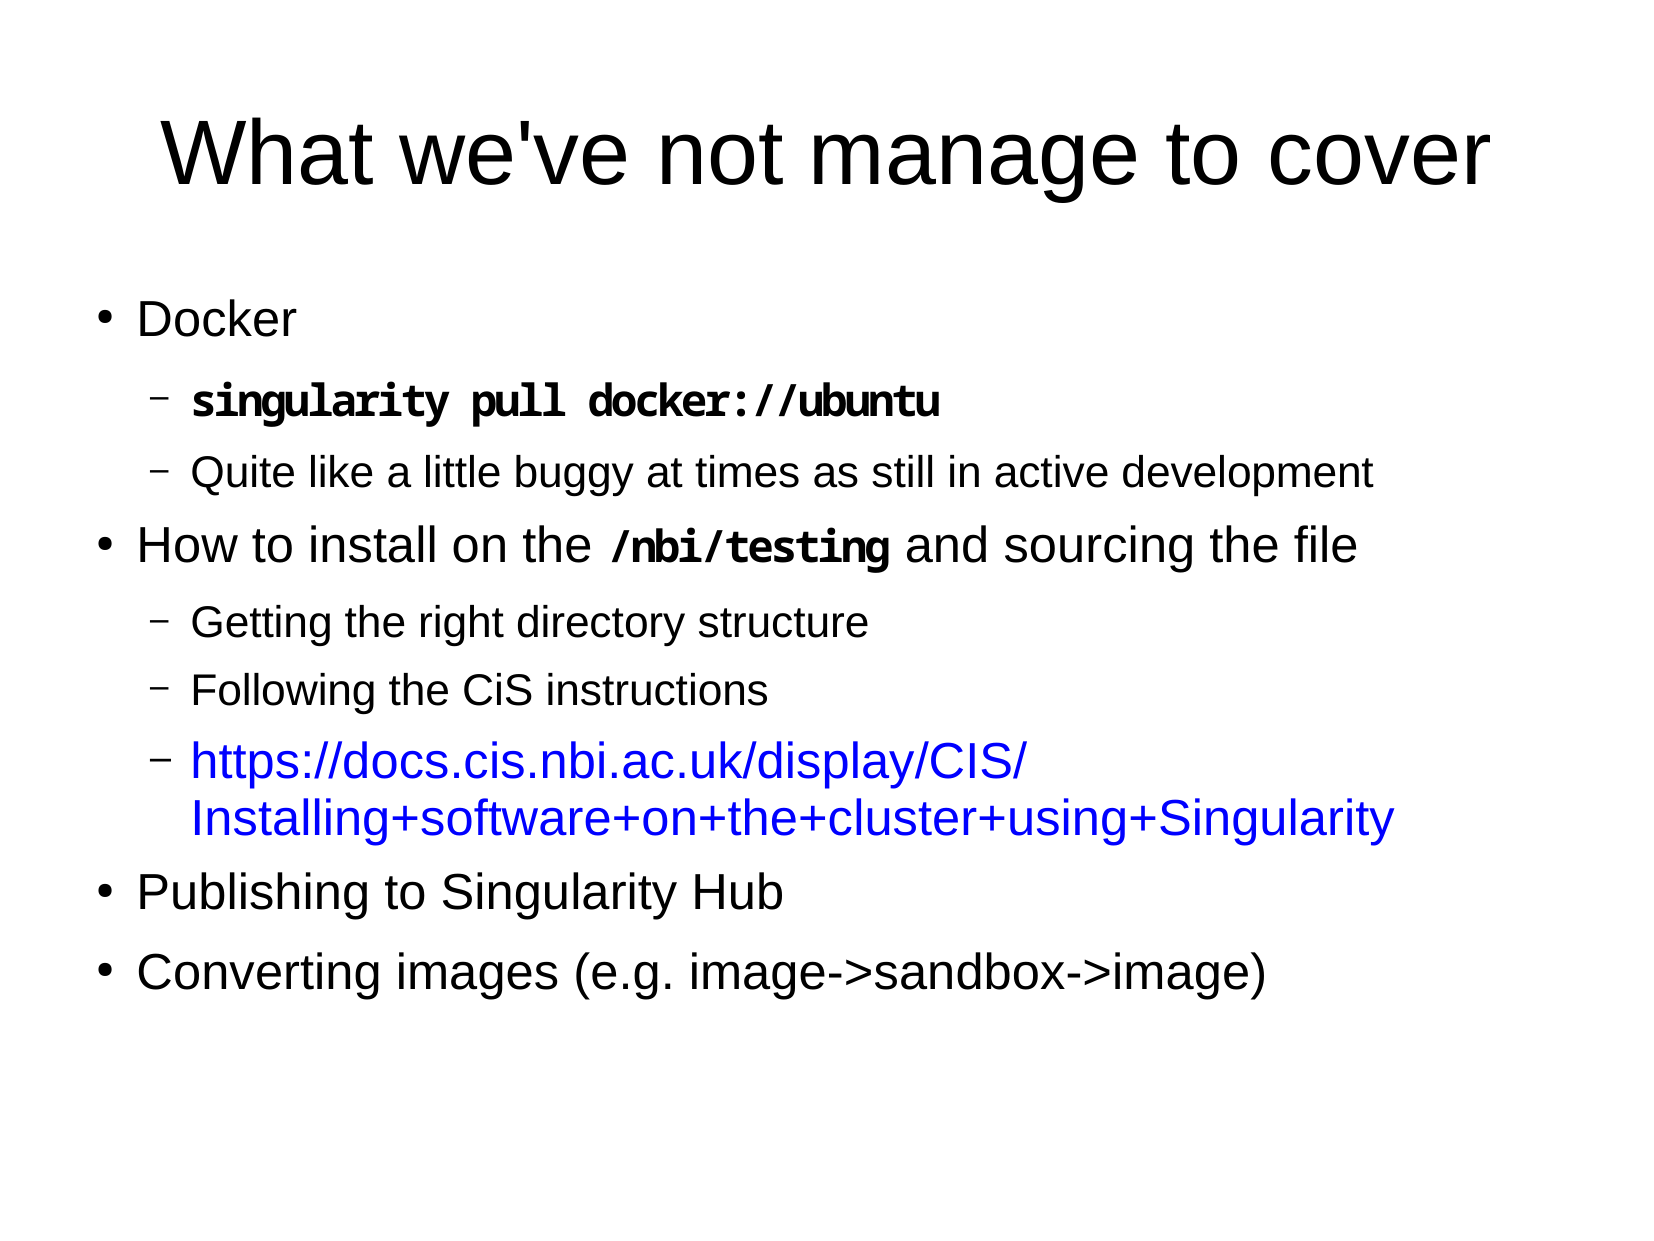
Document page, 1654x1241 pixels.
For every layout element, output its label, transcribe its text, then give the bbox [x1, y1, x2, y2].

list Docker singularity pull docker://ubuntu Quite like a little buggy at times as still in active development How to install on the /nbi/testing and sourcing the file Getting the right directory structure Following the CiS instructions https://docs.cis.nbi.ac.uk/display/CIS/Installing+software+on+the+cluster+using+Singularity Publishing to Singularity Hub Converting images (e.g. image->sandbox->image) [82, 290, 1571, 1010]
title What we've not manage to cover [82, 49, 1571, 257]
